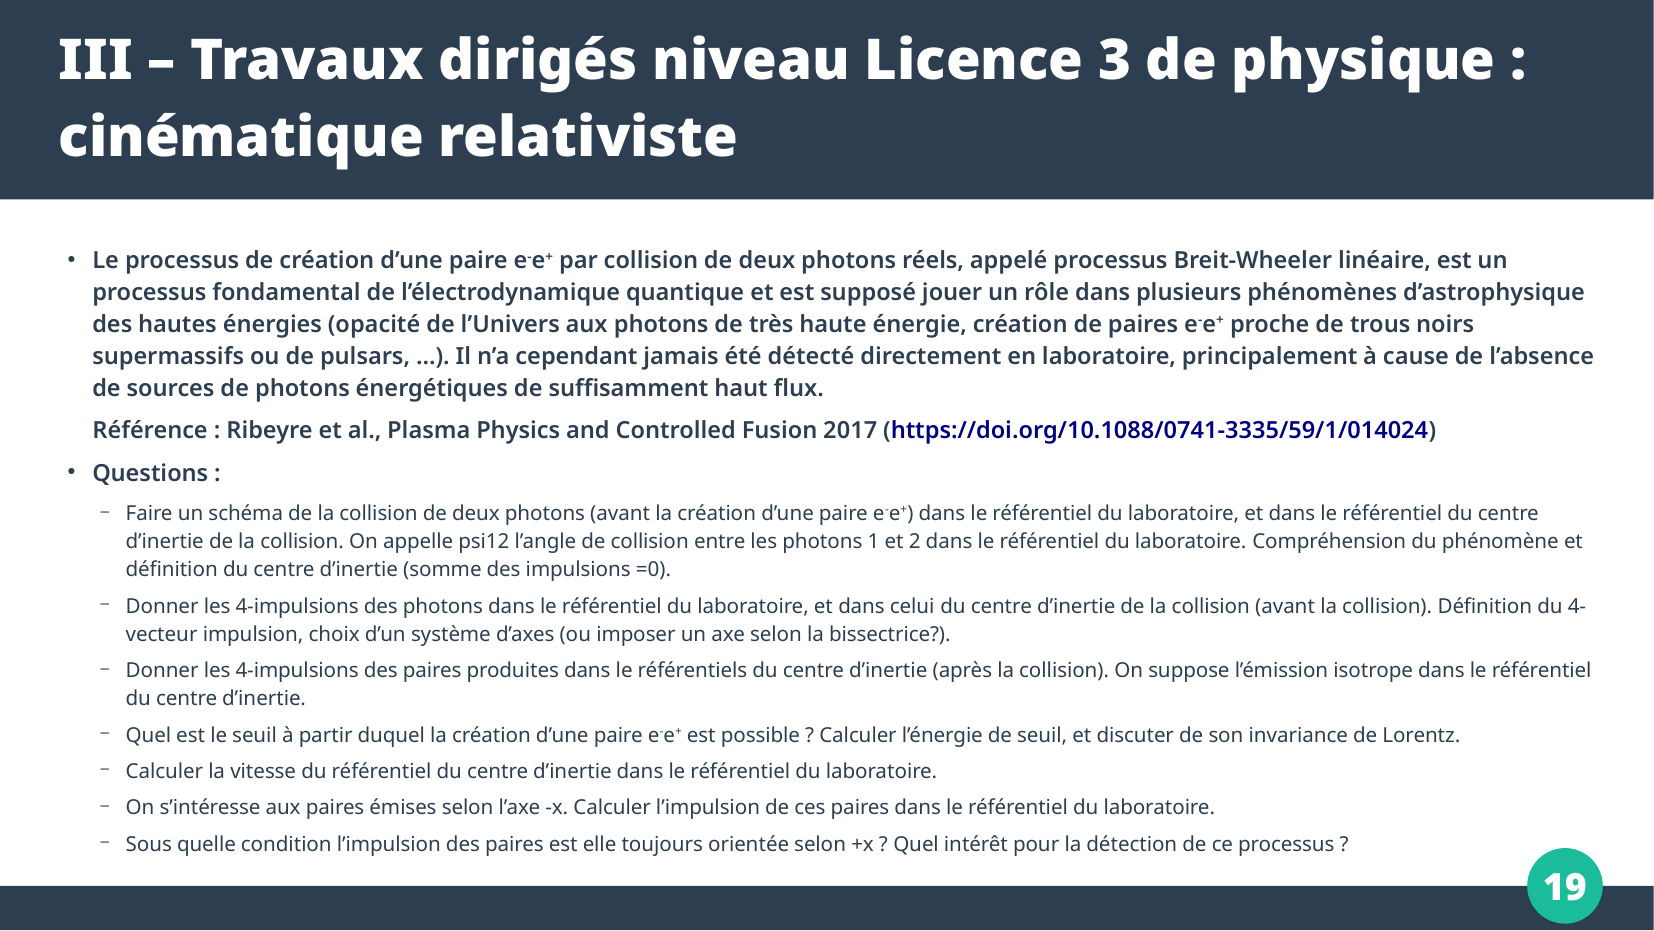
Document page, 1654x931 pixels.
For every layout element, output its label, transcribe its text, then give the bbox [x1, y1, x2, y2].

list Le processus de création d’une paire e-e+ par collision de deux photons réels, appelé processus Breit-Wheeler linéaire, est un processus fondamental de l’électrodynamique quantique et est supposé jouer un rôle dans plusieurs phénomènes d’astrophysique des hautes énergies (opacité de l’Univers aux photons de très haute énergie, création de paires e-e+ proche de trous noirs supermassifs ou de pulsars, …). Il n’a cependant jamais été détecté directement en laboratoire, principalement à cause de l’absence de sources de photons énergétiques de suffisamment haut flux. Référence : Ribeyre et al., Plasma Physics and Controlled Fusion 2017 (https://doi.org/10.1088/0741-3335/59/1/014024) Questions : Faire un schéma de la collision de deux photons (avant la création d’une paire e-e+) dans le référentiel du laboratoire, et dans le référentiel du centre d’inertie de la collision. On appelle psi12 l’angle de collision entre les photons 1 et 2 dans le référentiel du laboratoire. Compréhension du phénomène et définition du centre d’inertie (somme des impulsions =0). Donner les 4-impulsions des photons dans le référentiel du laboratoire, et dans celui du centre d’inertie de la collision (avant la collision). Définition du 4-vecteur impulsion, choix d’un système d’axes (ou imposer un axe selon la bissectrice?). Donner les 4-impulsions des paires produites dans le référentiels du centre d’inertie (après la collision). On suppose l’émission isotrope dans le référentiel du centre d’inertie. Quel est le seuil à partir duquel la création d’une paire e-e+ est possible ? Calculer l’énergie de seuil, et discuter de son invariance de Lorentz. Calculer la vitesse du référentiel du centre d’inertie dans le référentiel du laboratoire. On s’intéresse aux paires émises selon l’axe -x. Calculer l’impulsion de ces paires dans le référentiel du laboratoire. Sous quelle condition l’impulsion des paires est elle toujours orientée selon +x ? Quel intérêt pour la détection de ce processus ? [59, 243, 1595, 864]
title III – Travaux dirigés niveau Licence 3 de physique : cinématique relativiste [59, 37, 1595, 155]
